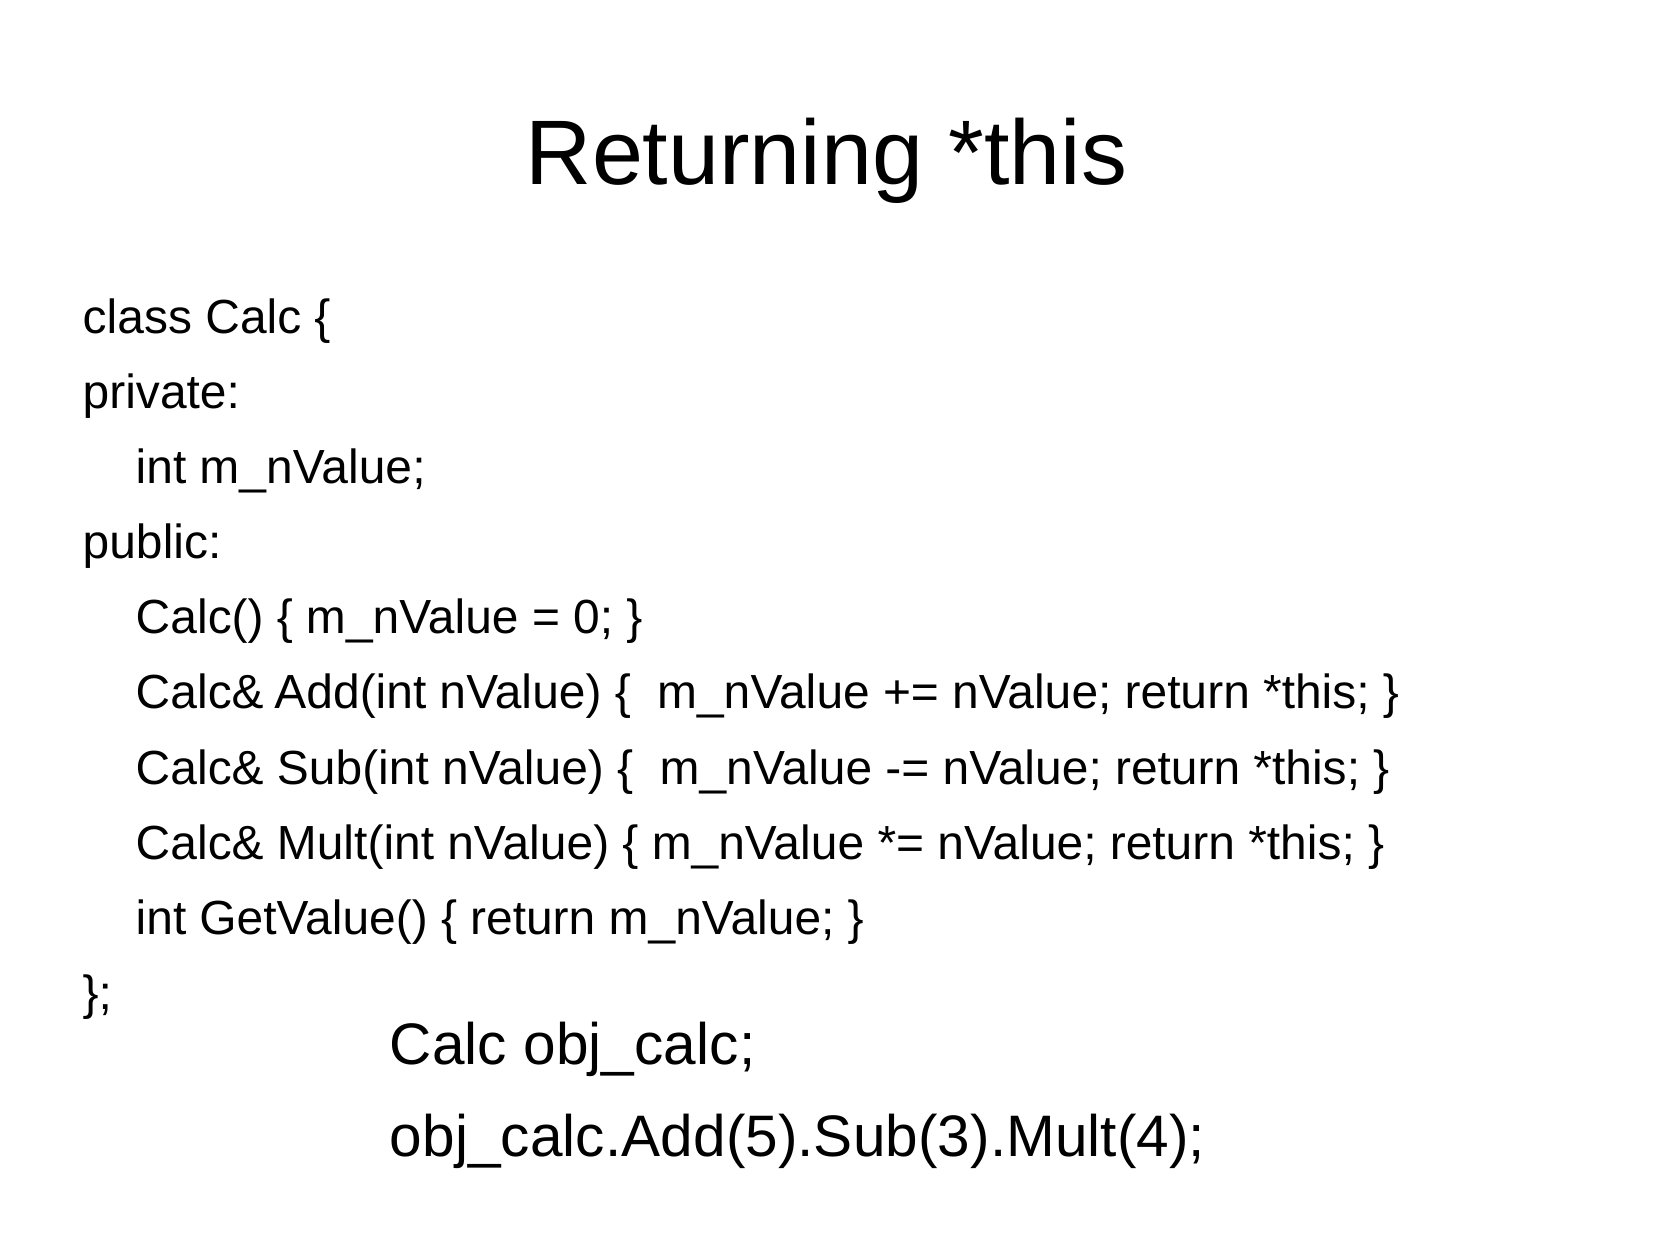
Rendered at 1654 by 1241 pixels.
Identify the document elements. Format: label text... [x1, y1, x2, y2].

list Calc obj_calc; obj_calc.Add(5).Sub(3).Mult(4); [389, 1011, 1288, 1211]
list class Calc { private: int m_nValue; public: Calc() { m_nValue = 0; } Calc& Add(int nValue) { m_nValue += nValue; return *this; } Calc& Sub(int nValue) { m_nValue -= nValue; return *this; } Calc& Mult(int nValue) { m_nValue *= nValue; return *this; } int GetValue() { return m_nValue; } }; [82, 290, 1630, 1028]
title Returning *this [82, 49, 1571, 257]
